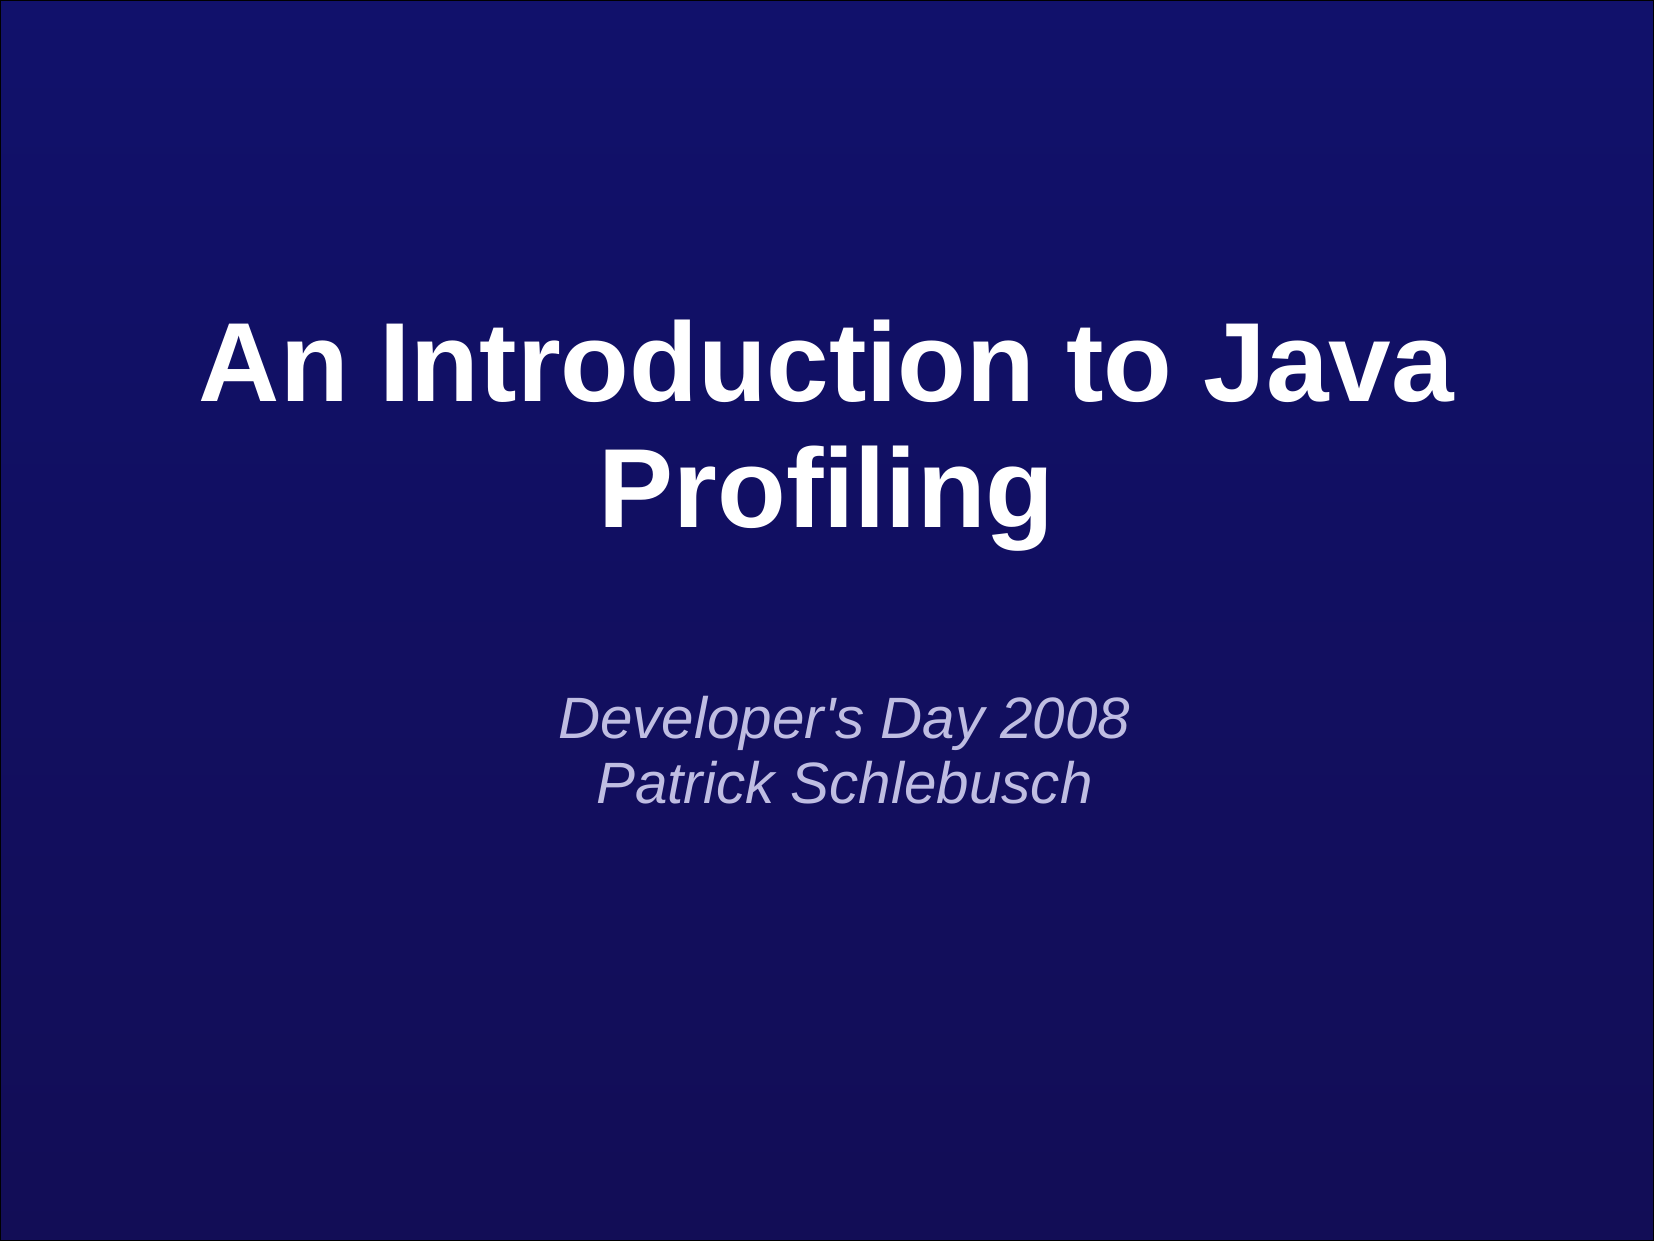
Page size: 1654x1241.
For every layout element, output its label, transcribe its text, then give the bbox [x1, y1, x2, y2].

subtitle Developer's Day 2008 Patrick Schlebusch [82, 625, 1571, 877]
title An Introduction to Java Profiling [82, 277, 1571, 573]
